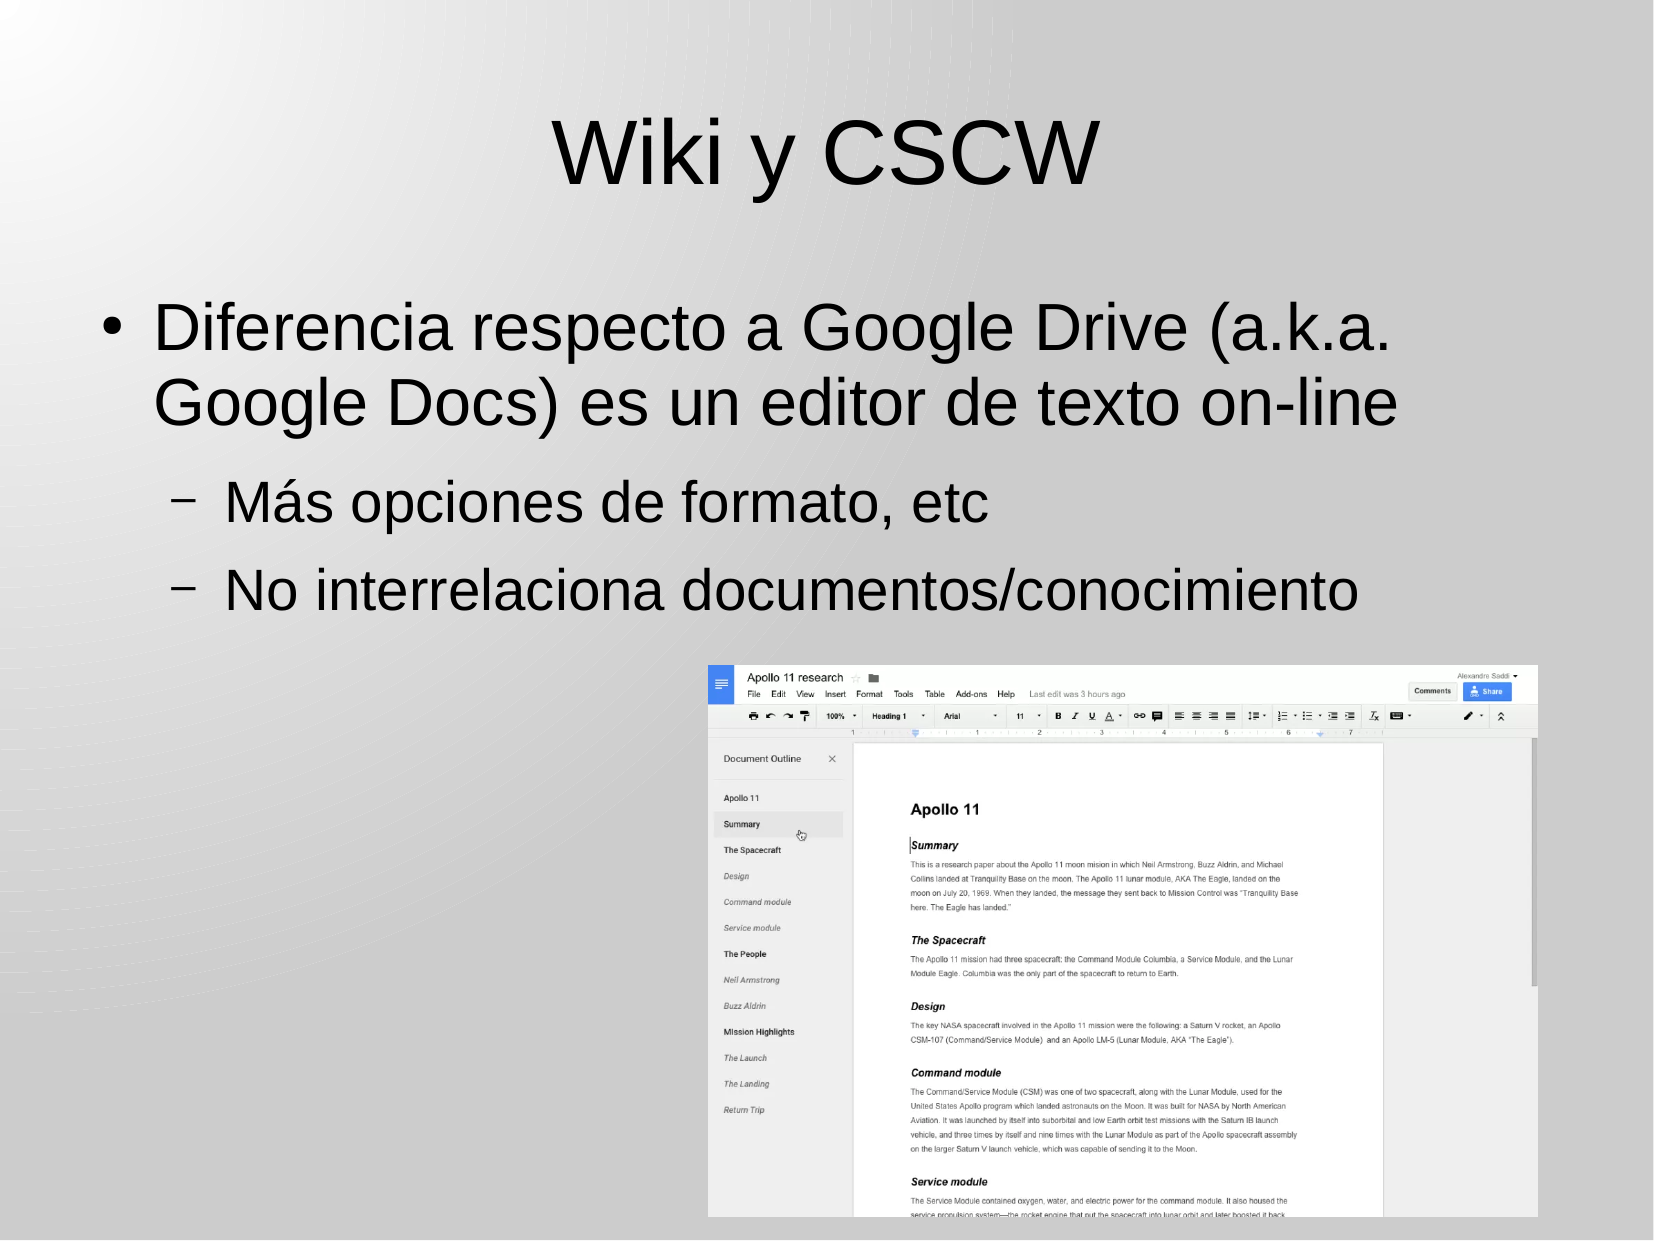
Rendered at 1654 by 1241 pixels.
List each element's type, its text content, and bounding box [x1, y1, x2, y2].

picture [708, 665, 1538, 1217]
list Diferencia respecto a Google Drive (a.k.a. Google Docs) es un editor de texto on-line Más opciones de formato, etc No interrelaciona documentos/conocimiento [82, 290, 1538, 1109]
title Wiki y CSCW [82, 49, 1571, 257]
